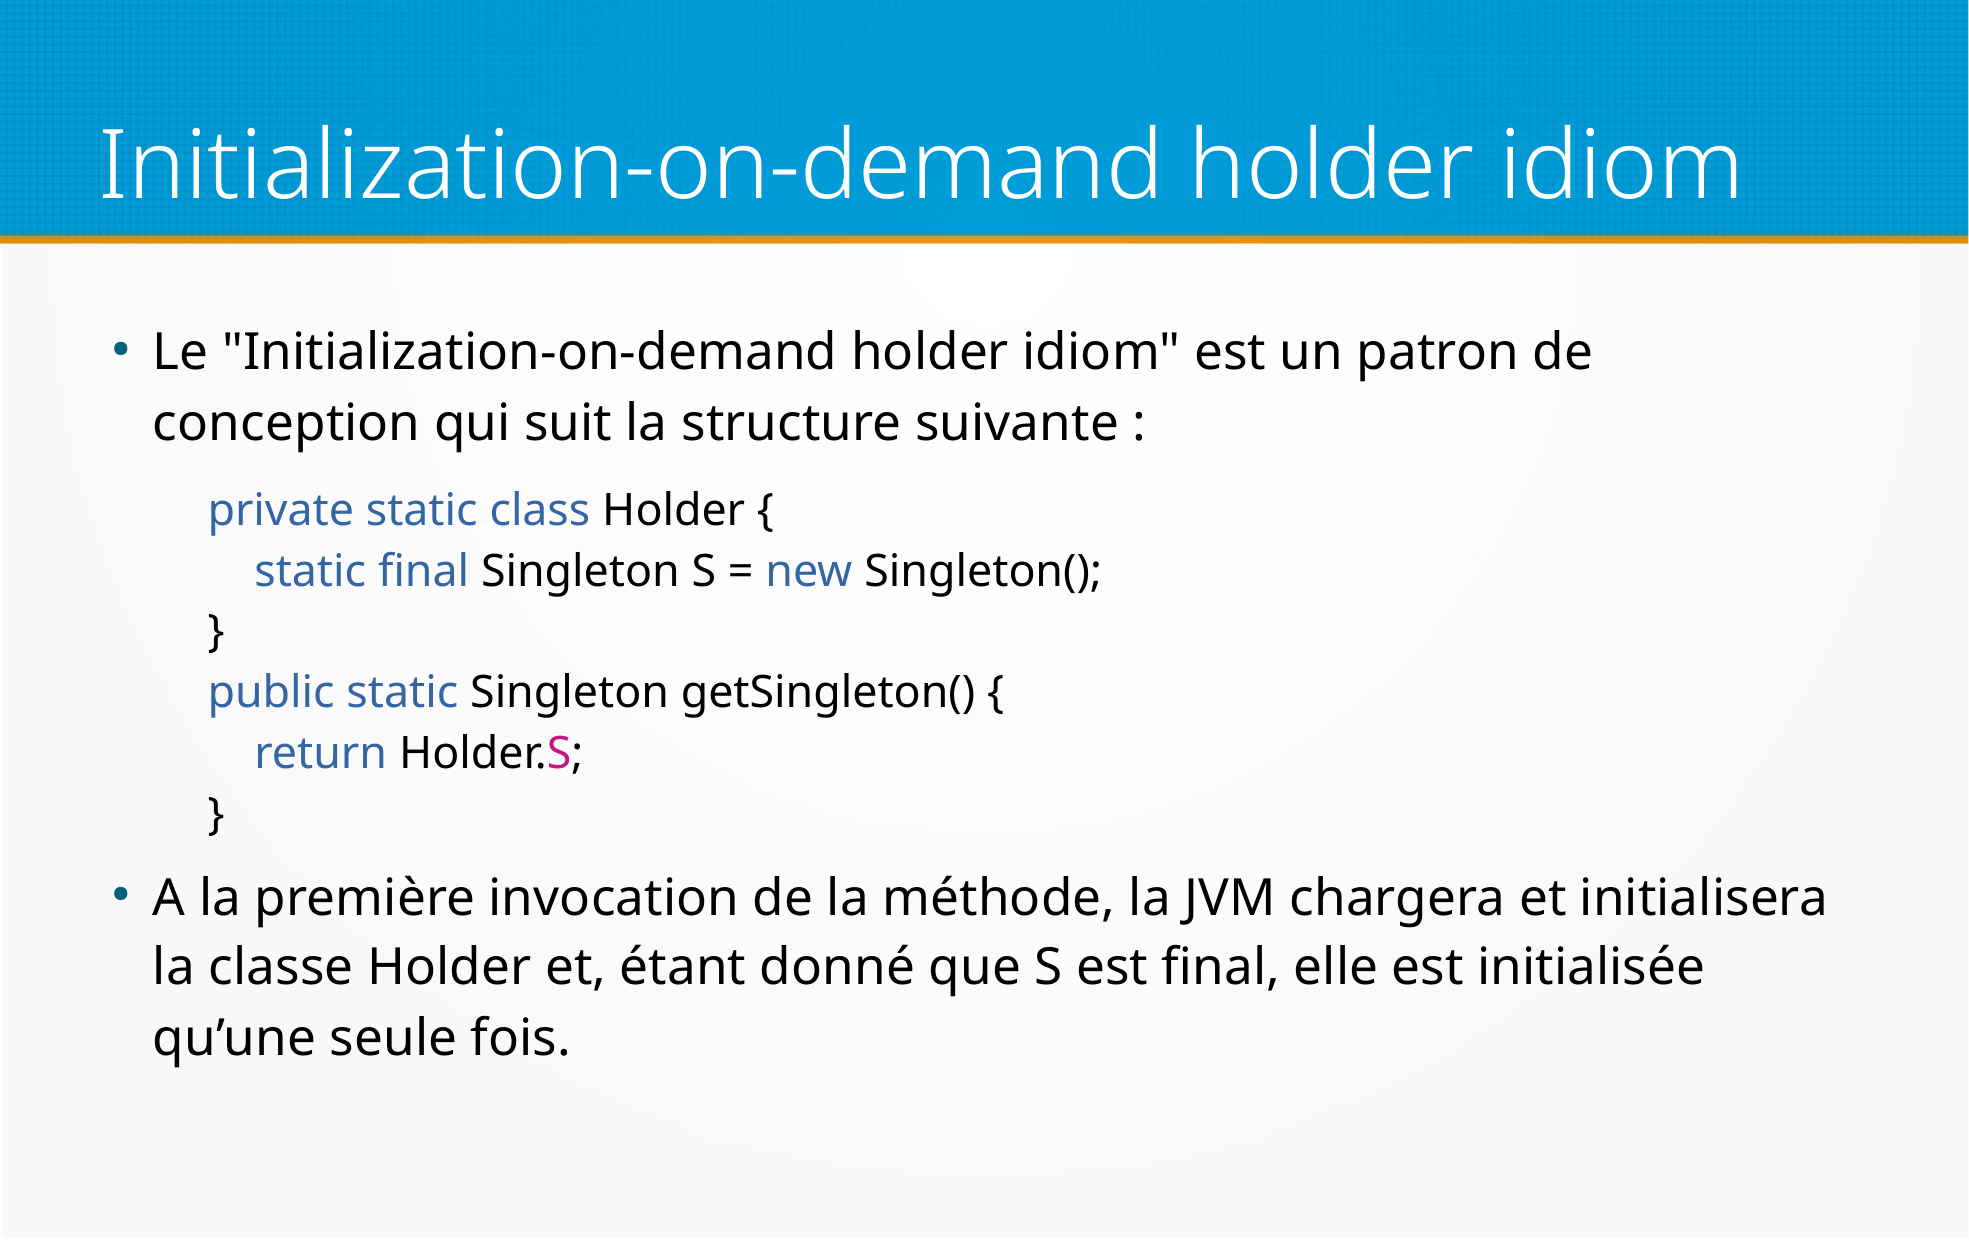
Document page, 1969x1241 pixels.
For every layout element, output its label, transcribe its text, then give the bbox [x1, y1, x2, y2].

picture [0, 233, 1969, 1241]
list Le "Initialization-on-demand holder idiom" est un patron de conception qui suit la structure suivante : private static class Holder { static final Singleton S = new Singleton(); } public static Singleton getSingleton() { return Holder.S; } A la première invocation de la méthode, la JVM chargera et initialisera la classe Holder et, étant donné que S est final, elle est initialisée qu’une seule fois. [98, 315, 1861, 1081]
title Initialization-on-demand holder idiom [98, 19, 1870, 227]
